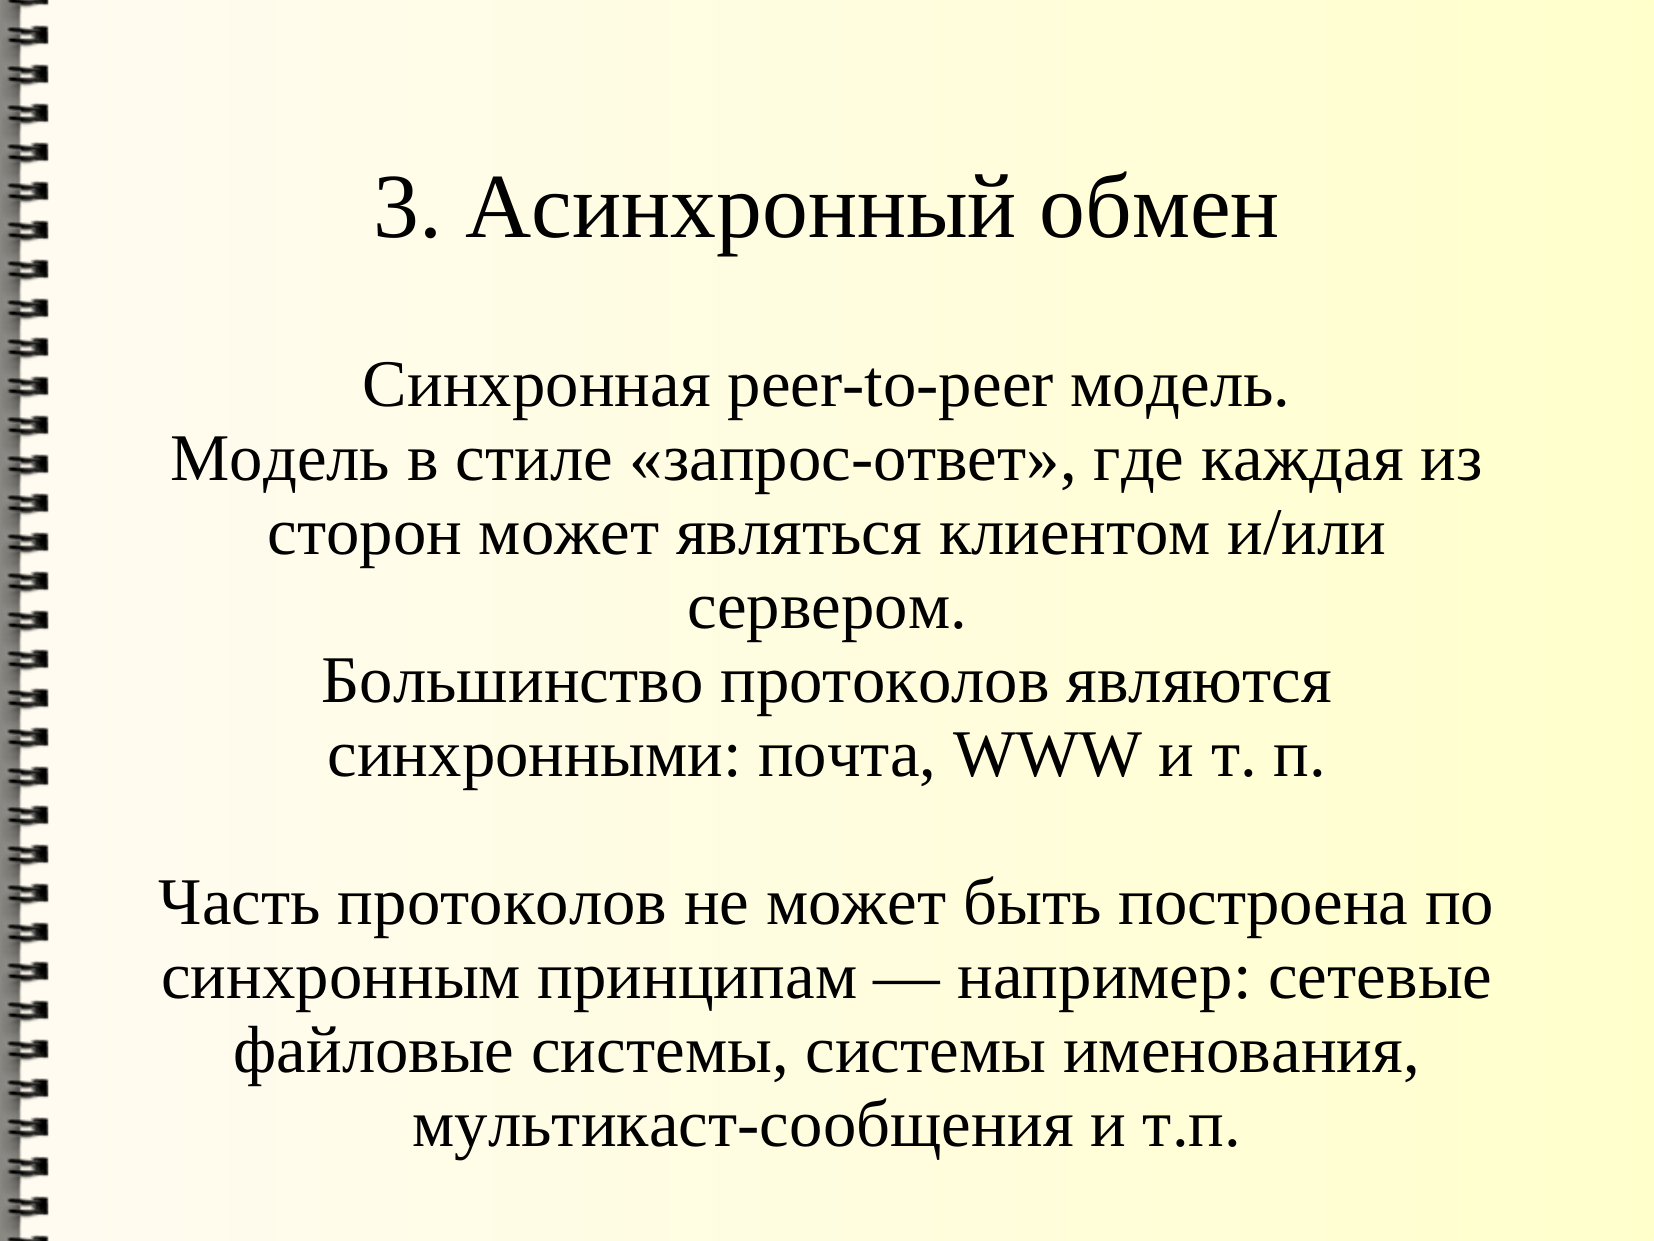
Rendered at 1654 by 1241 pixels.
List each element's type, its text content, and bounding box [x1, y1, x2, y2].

title 3. Асинхронный обмен [121, 102, 1534, 311]
subtitle Синхронная peer-to-peer модель. Модель в стиле «запрос-ответ», где каждая из сторон может являться клиентом и/или сервером. Большинство протоколов являются синхронными: почта, WWW и т. п. Часть протоколов не может быть построена по синхронным принципам — например: сетевые файловые системы, системы именования, мультикаст-сообщения и т.п. [121, 344, 1534, 1164]
picture [0, 0, 1654, 1241]
